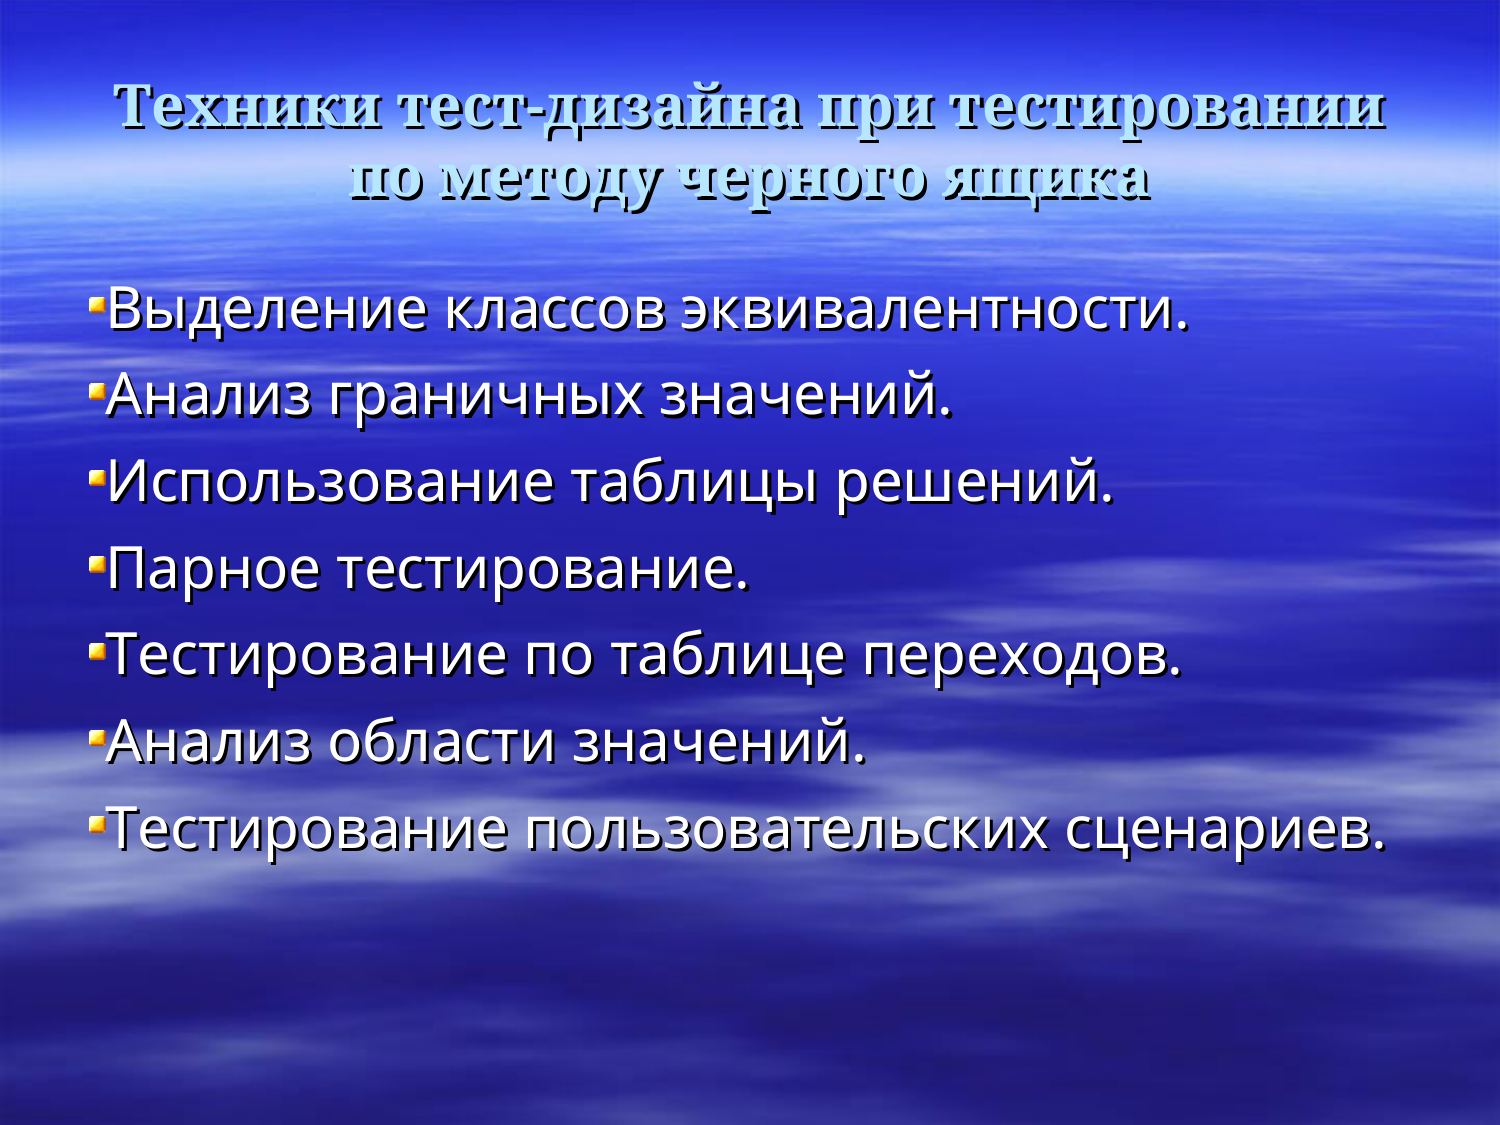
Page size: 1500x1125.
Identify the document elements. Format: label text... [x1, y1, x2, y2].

list Выделение классов эквивалентности. Анализ граничных значений. Использование таблицы решений. Парное тестирование. Тестирование по таблице переходов. Анализ области значений. Тестирование пользовательских сценариев. [74, 262, 1424, 1006]
title Техники тест-дизайна при тестировании по методу черного ящика [74, 20, 1424, 257]
picture [0, 0, 1500, 1125]
